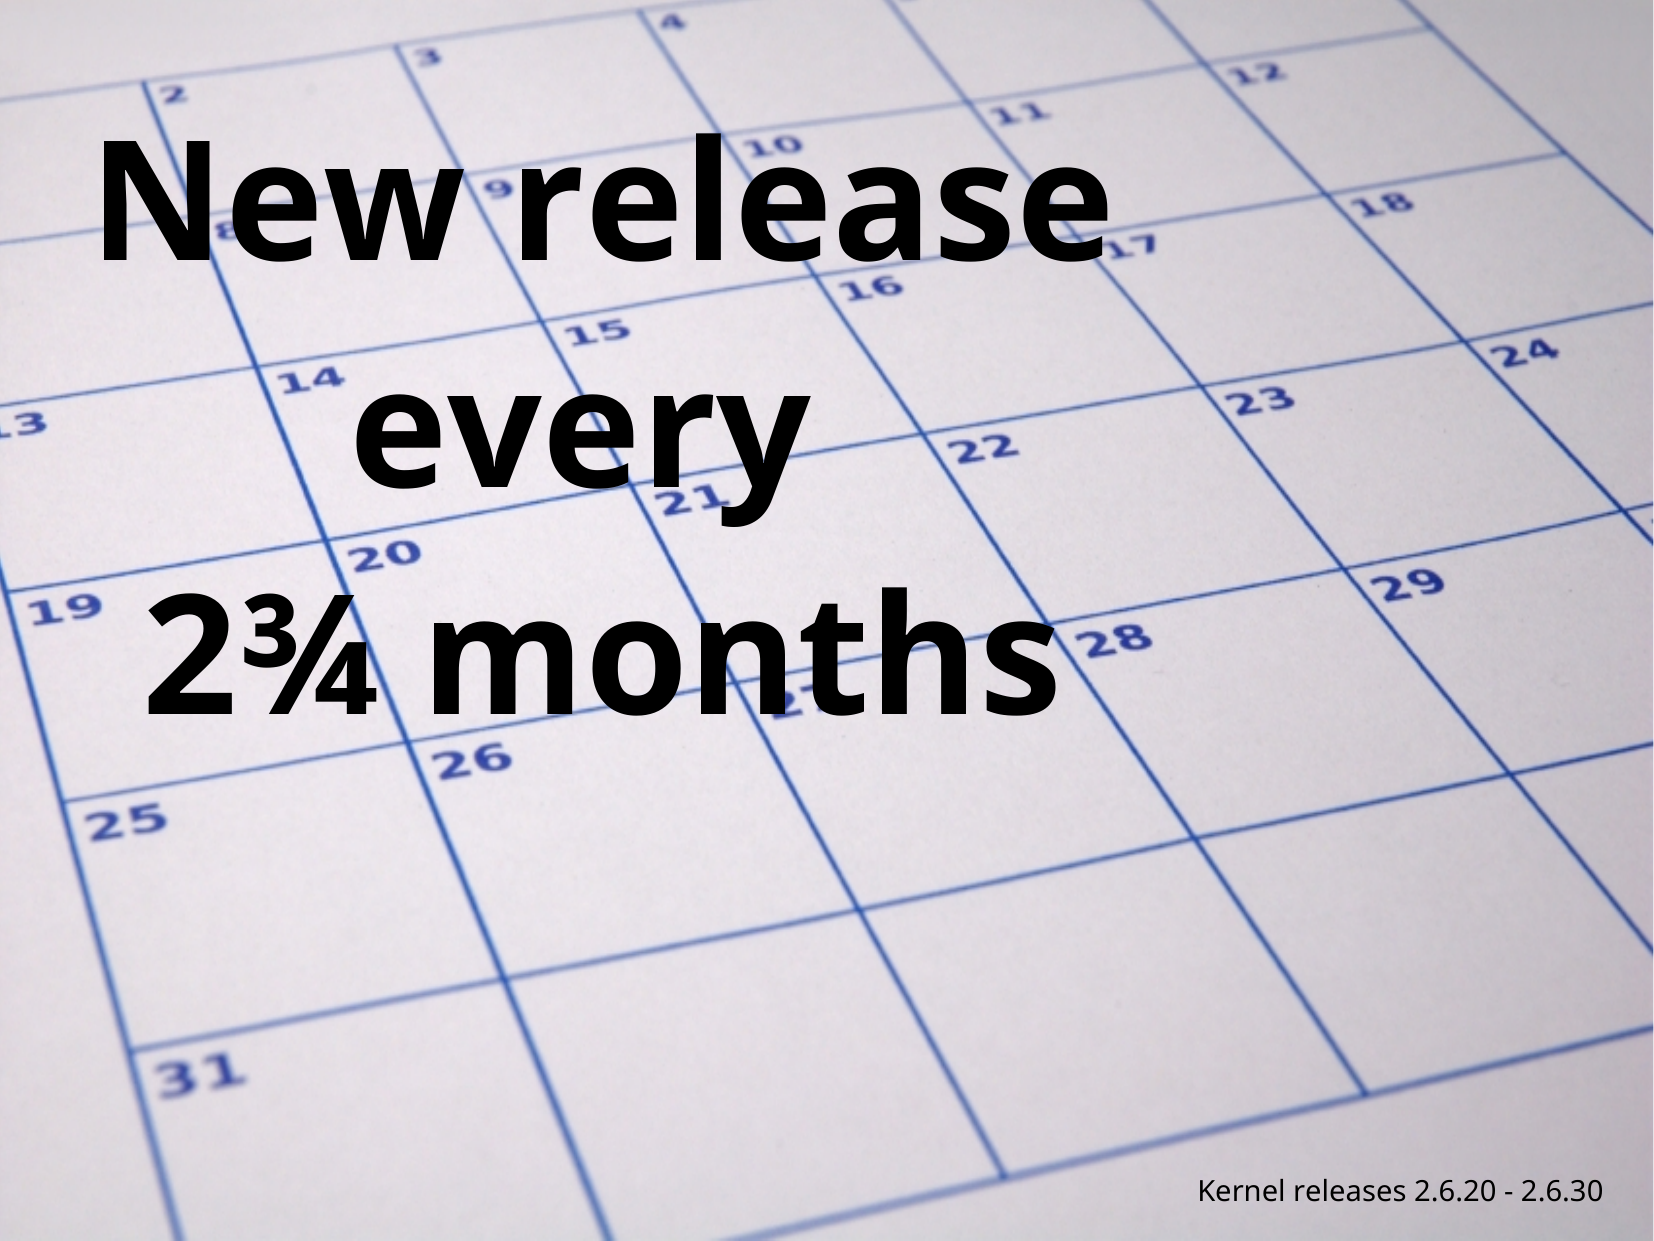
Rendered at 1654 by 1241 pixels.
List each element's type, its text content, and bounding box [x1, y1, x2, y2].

picture [0, 0, 1654, 1241]
text_box New release every 2¾ months [75, 75, 1538, 491]
text_box Kernel releases 2.6.20 - 2.6.30 [1182, 1162, 1601, 1213]
